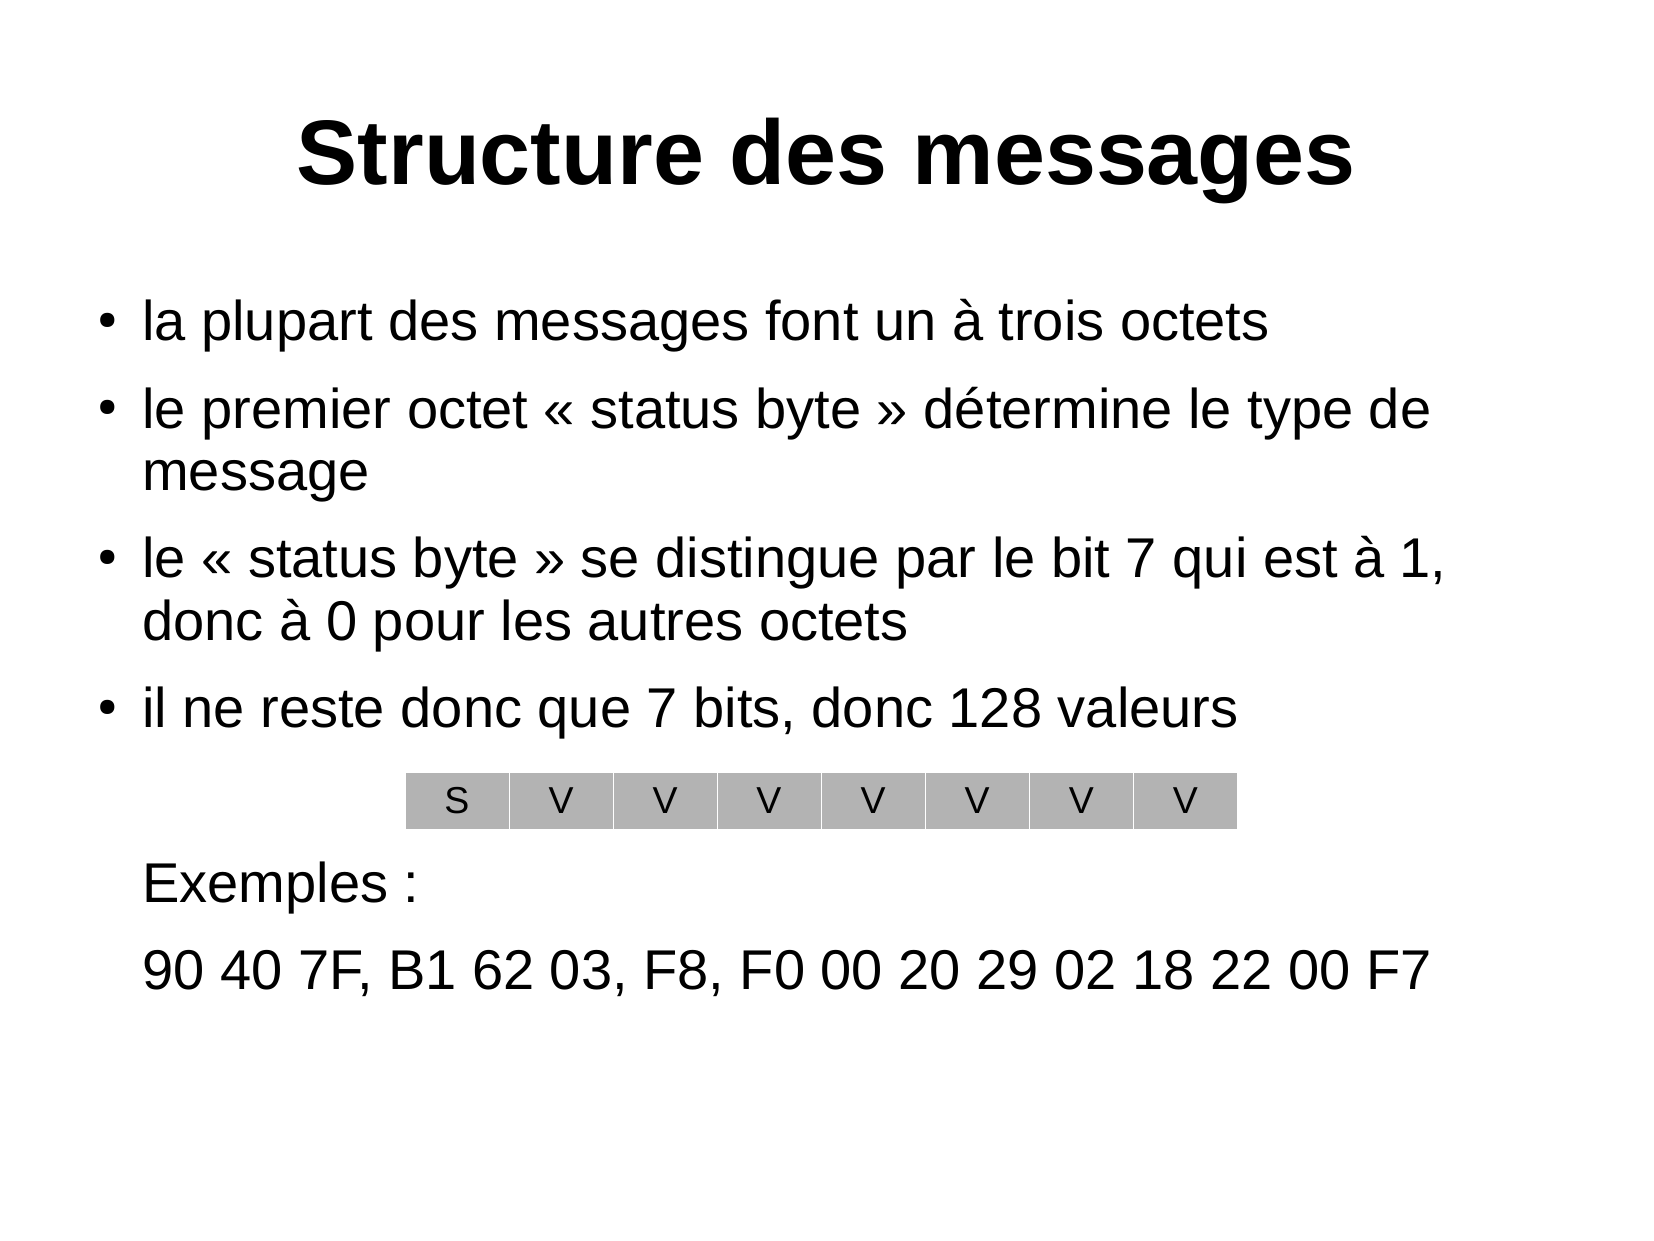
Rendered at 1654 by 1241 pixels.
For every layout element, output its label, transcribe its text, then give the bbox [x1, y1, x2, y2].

table_header V [614, 773, 717, 829]
title Structure des messages [82, 49, 1571, 257]
list la plupart des messages font un à trois octets le premier octet « status byte » détermine le type de message le « status byte » se distingue par le bit 7 qui est à 1, donc à 0 pour les autres octets il ne reste donc que 7 bits, donc 128 valeurs Exemples : 90 40 7F, B1 62 03, F8, F0 00 20 29 02 18 22 00 F7 [82, 290, 1571, 1010]
table_header V [1030, 773, 1133, 829]
table_header V [926, 773, 1029, 829]
table_header V [718, 773, 821, 829]
table_header S [406, 773, 509, 829]
table_header V [822, 773, 925, 829]
table_header V [1134, 773, 1237, 829]
table_header V [510, 773, 613, 829]
